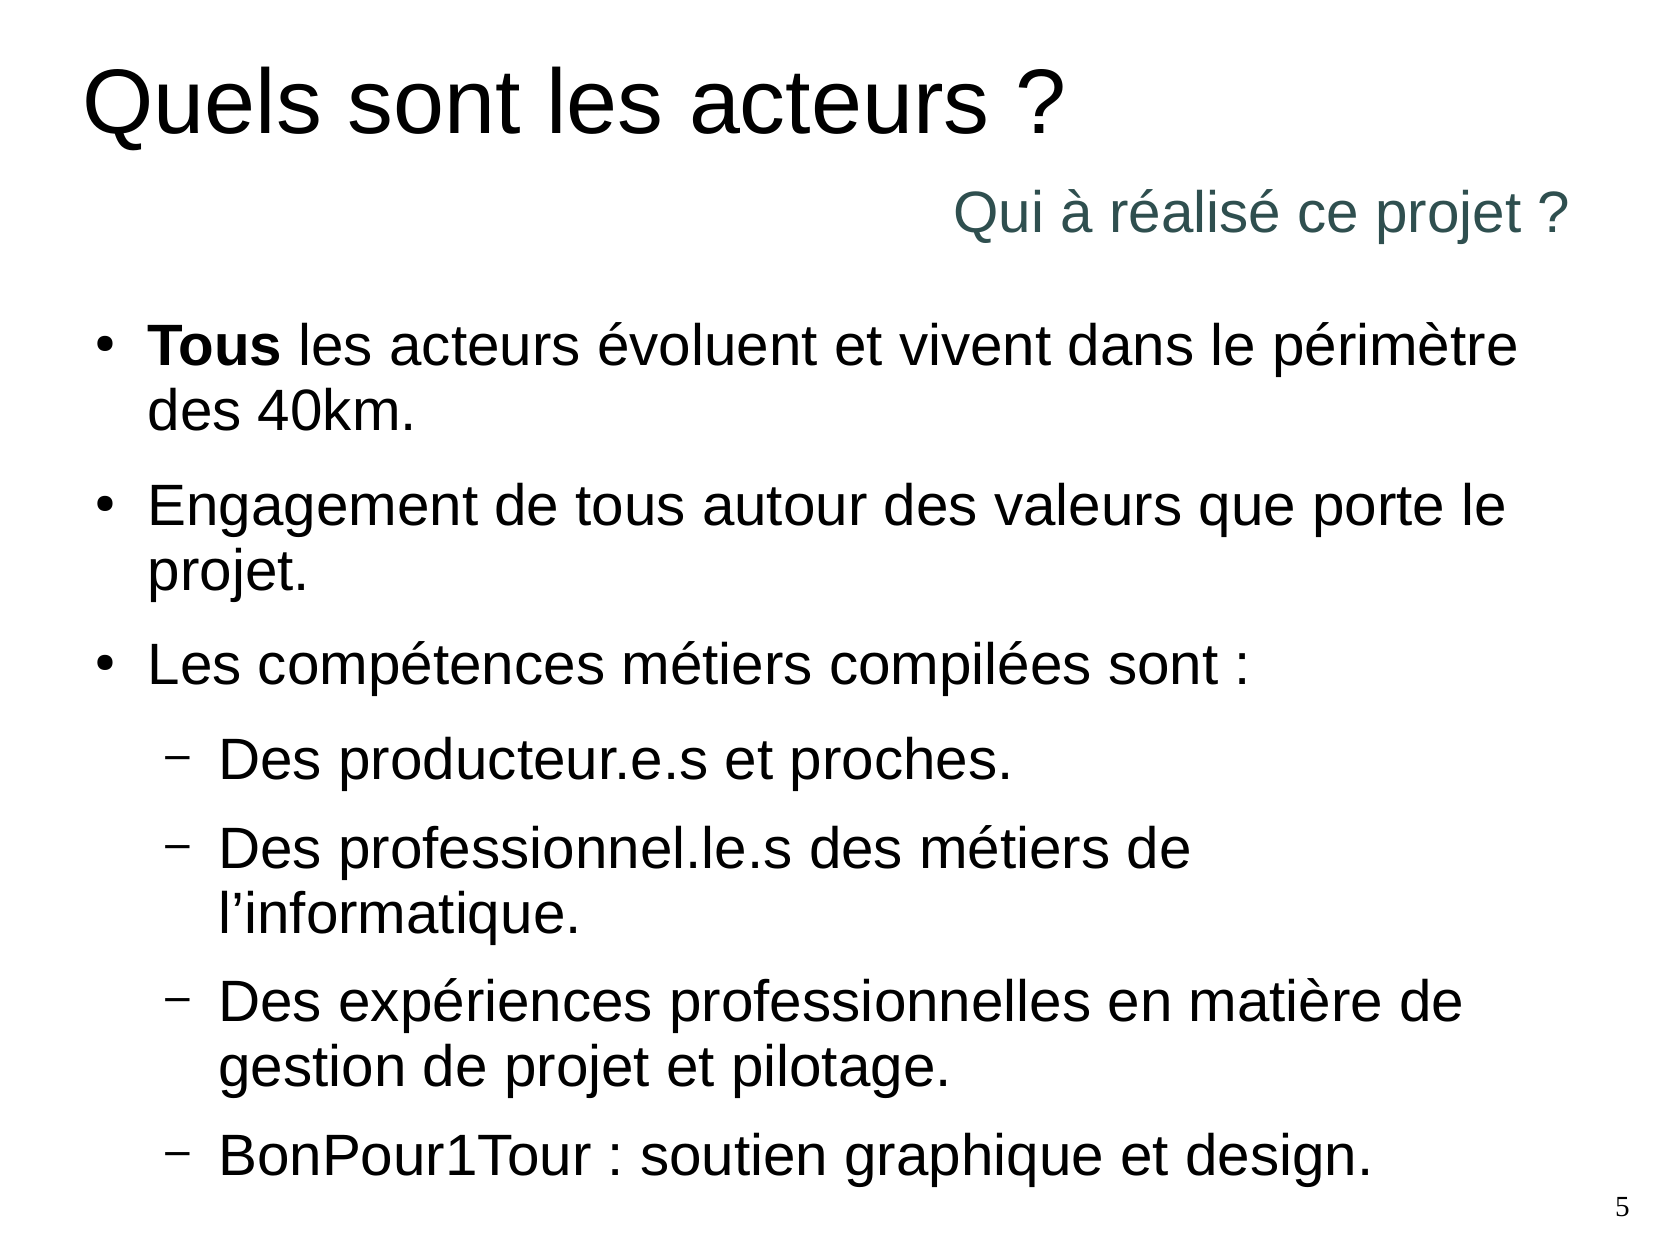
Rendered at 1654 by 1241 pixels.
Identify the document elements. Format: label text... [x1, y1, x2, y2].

list Tous les acteurs évoluent et vivent dans le périmètre des 40km. Engagement de tous autour des valeurs que porte le projet. Les compétences métiers compilées sont : Des producteur.e.s et proches. Des professionnel.le.s des métiers de l’informatique. Des expériences professionnelles en matière de gestion de projet et pilotage. BonPour1Tour : soutien graphique et design. [76, 312, 1565, 1110]
title Quels sont les acteurs ? [82, 49, 1571, 154]
title Qui à réalisé ce projet ? [82, 165, 1571, 260]
